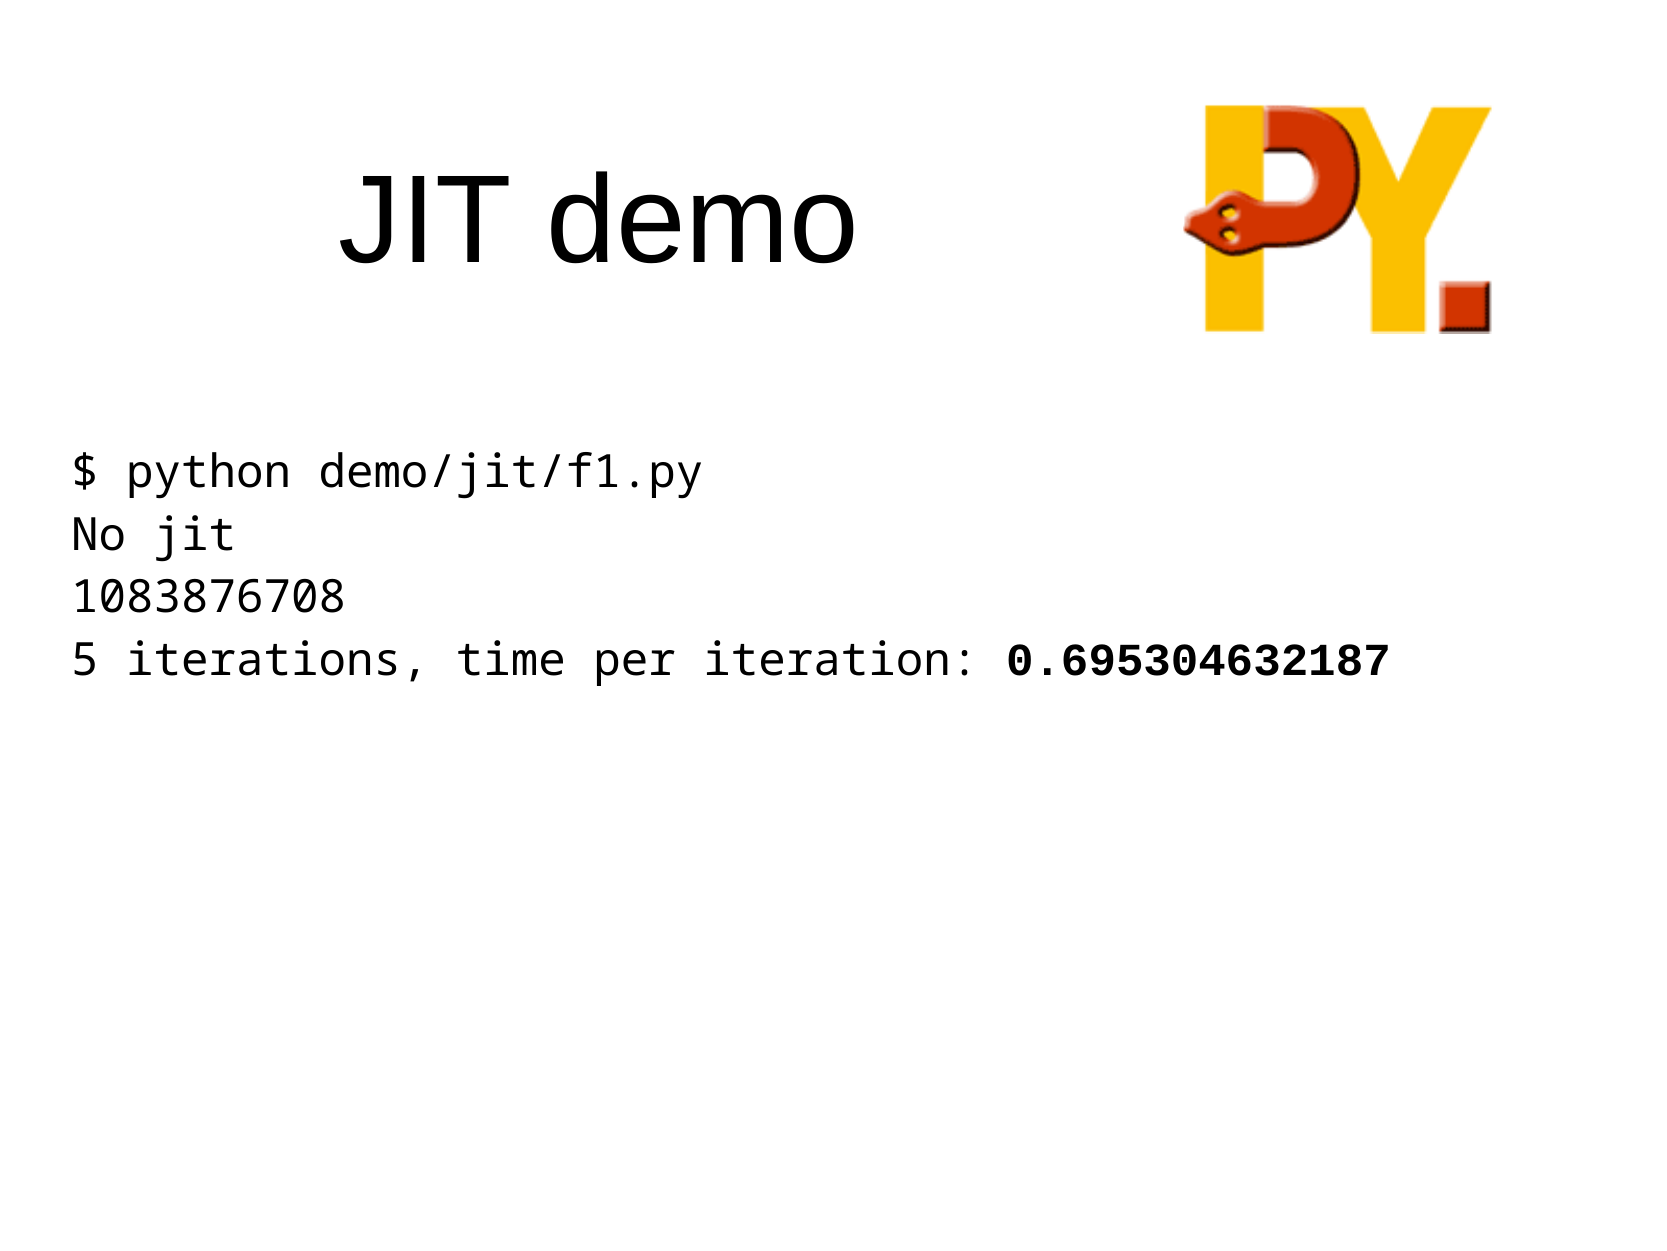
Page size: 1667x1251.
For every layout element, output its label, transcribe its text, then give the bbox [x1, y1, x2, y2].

text_box $ python demo/jit/f1.py No jit 1083876708 5 iterations, time per iteration: 0.695304632187 [56, 431, 1576, 1032]
picture [1183, 104, 1494, 334]
title JIT demo [37, 0, 1161, 459]
